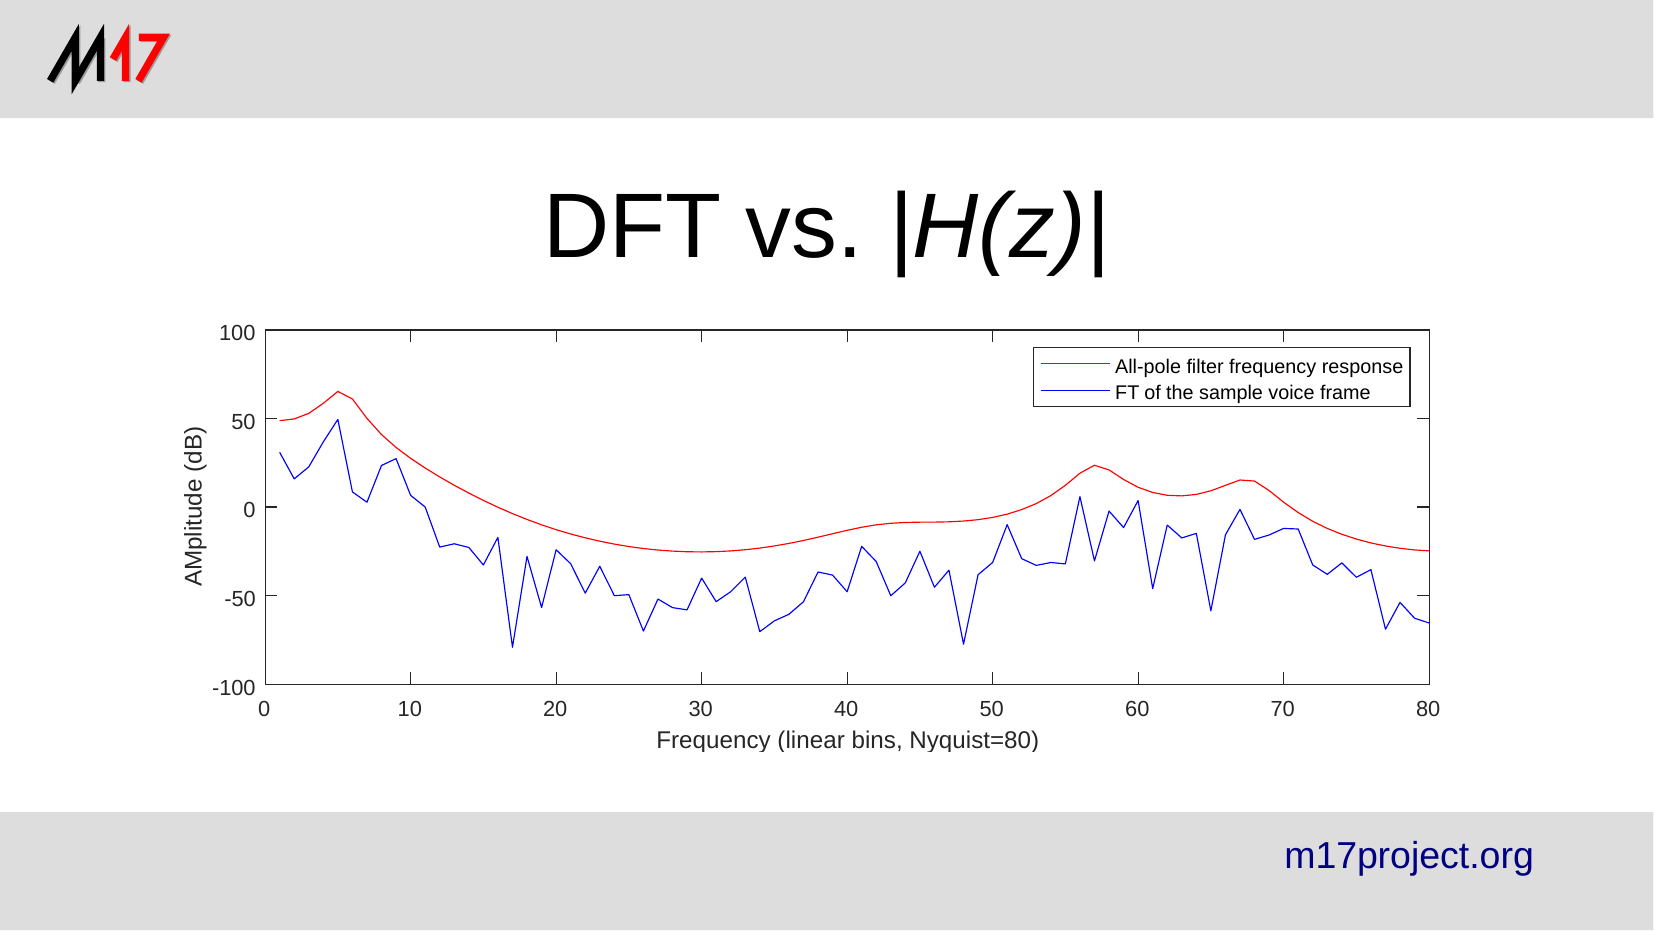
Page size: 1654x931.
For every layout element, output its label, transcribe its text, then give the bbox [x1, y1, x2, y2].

picture [69, 295, 1570, 752]
picture [39, 16, 178, 102]
text_box [0, 0, 1654, 119]
title DFT vs. |H(z)| [82, 147, 1571, 303]
text_box [0, 812, 1654, 931]
subtitle [82, 316, 1571, 812]
text_box m17project.org [1269, 826, 1654, 897]
